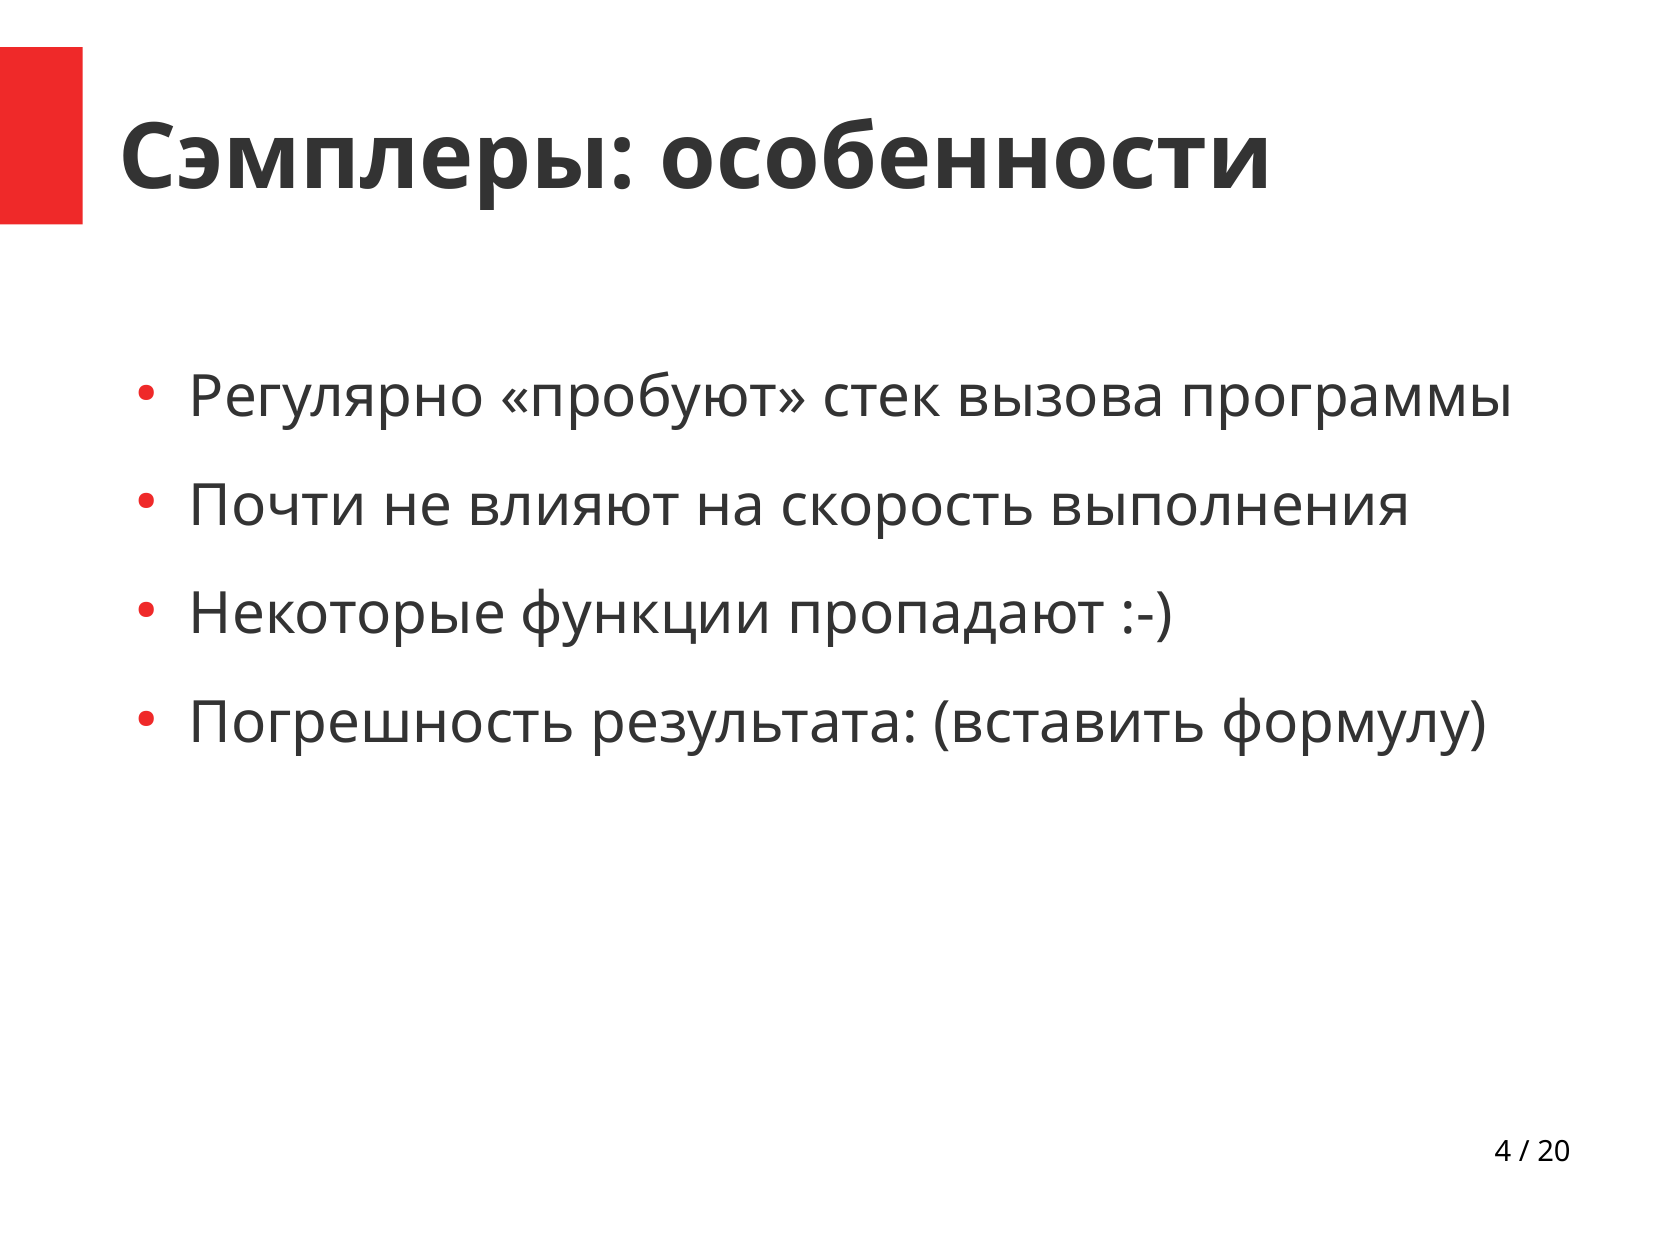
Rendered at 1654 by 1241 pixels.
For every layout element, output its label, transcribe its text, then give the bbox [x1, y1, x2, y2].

list Регулярно «пробуют» стек вызова программы Почти не влияют на скорость выполнения Некоторые функции пропадают :-) Погрешность результата: (вставить формулу) [118, 354, 1536, 1074]
title Сэмплеры: особенности [118, 49, 1571, 257]
